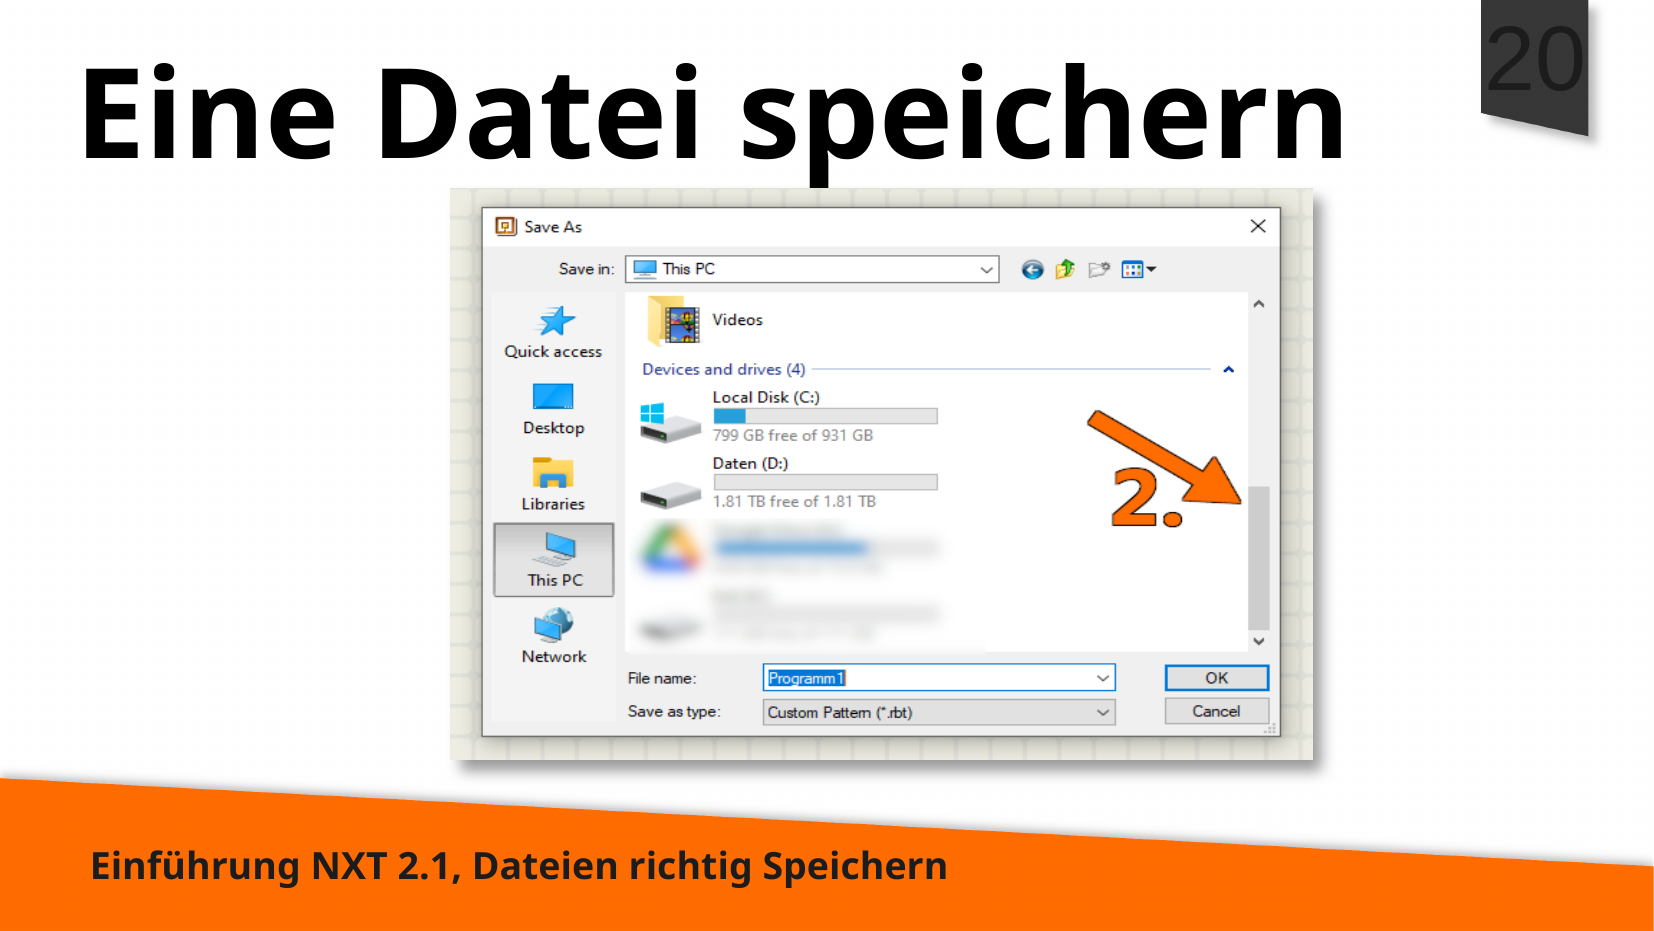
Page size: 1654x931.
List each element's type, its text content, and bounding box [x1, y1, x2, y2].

text_box 20 [1462, 0, 1609, 151]
text_box Einführung NXT 2.1, Dateien richtig Speichern [75, 832, 1201, 901]
title Eine Datei speichern [75, 30, 1564, 190]
picture [0, 0, 1654, 931]
